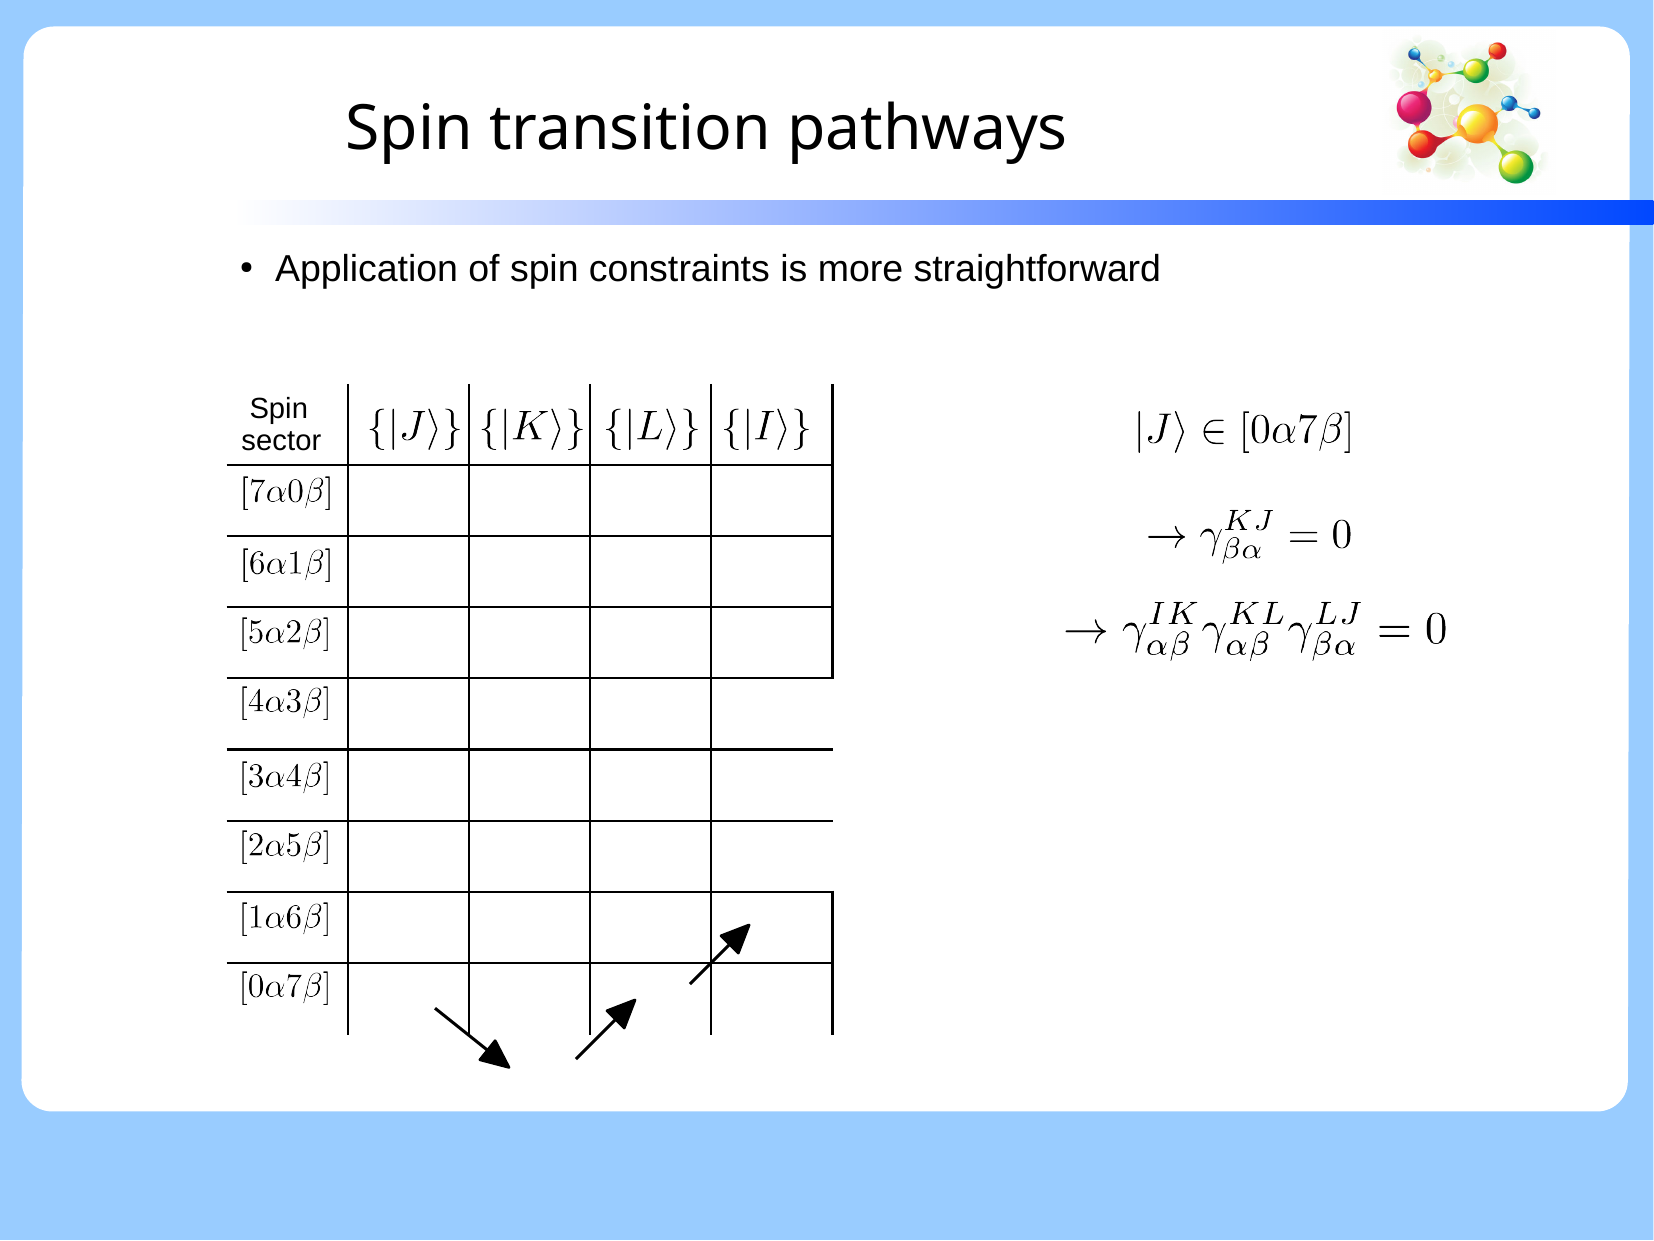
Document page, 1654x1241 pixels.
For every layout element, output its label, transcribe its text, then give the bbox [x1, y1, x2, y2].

table_cell [470, 964, 589, 1035]
picture [243, 476, 330, 510]
table_cell [227, 679, 347, 748]
table_cell [712, 964, 831, 1035]
picture [605, 408, 698, 450]
picture [1138, 410, 1351, 453]
table_cell [873, 201, 877, 224]
table_cell [227, 964, 347, 1035]
table_header [712, 384, 831, 464]
table_header [470, 384, 589, 464]
table_cell [591, 608, 710, 677]
picture [242, 971, 328, 1005]
table_cell [349, 893, 468, 962]
table_cell [227, 751, 347, 820]
picture [481, 408, 583, 450]
table_cell [712, 537, 831, 606]
table_cell [227, 537, 347, 606]
picture [243, 548, 330, 582]
picture [723, 408, 809, 450]
table_header [591, 384, 710, 464]
table_cell [591, 466, 710, 535]
picture [242, 686, 328, 720]
table_cell [470, 822, 589, 891]
table_cell [712, 893, 831, 962]
table_cell [349, 964, 468, 1035]
picture [242, 617, 328, 651]
table_cell [349, 537, 468, 606]
table_cell [591, 751, 710, 820]
picture [1148, 509, 1351, 564]
table_cell [591, 679, 710, 748]
table_cell [591, 537, 710, 606]
table_cell [349, 751, 468, 820]
table_cell [712, 679, 833, 748]
picture [1065, 601, 1446, 661]
table_cell [227, 608, 347, 677]
table_cell [470, 608, 589, 677]
table_cell [591, 893, 710, 962]
table_cell [591, 822, 710, 891]
picture [242, 830, 328, 864]
picture [1382, 29, 1556, 195]
table_cell [470, 751, 589, 820]
table_cell [349, 679, 468, 748]
table_cell [470, 679, 589, 748]
table_cell [712, 751, 833, 820]
table_cell [349, 466, 468, 535]
picture [369, 408, 460, 450]
table_cell [591, 964, 710, 1035]
picture [242, 761, 328, 795]
table_header [349, 384, 468, 464]
table_cell [227, 893, 347, 962]
table_cell [470, 893, 589, 962]
table_header Spin sector [227, 384, 347, 464]
table_cell [712, 822, 833, 891]
table_cell [956, 201, 961, 224]
table_cell [349, 822, 468, 891]
title Spin transition pathways [82, 49, 1332, 201]
table_cell [470, 466, 589, 535]
table_cell [712, 466, 831, 535]
table_cell [227, 822, 347, 891]
picture [242, 902, 328, 936]
table_cell [470, 537, 589, 606]
table_cell [349, 608, 468, 677]
table_cell [227, 466, 347, 535]
text_box Application of spin constraints is more straightforward [225, 240, 1571, 297]
table_cell [712, 608, 831, 677]
